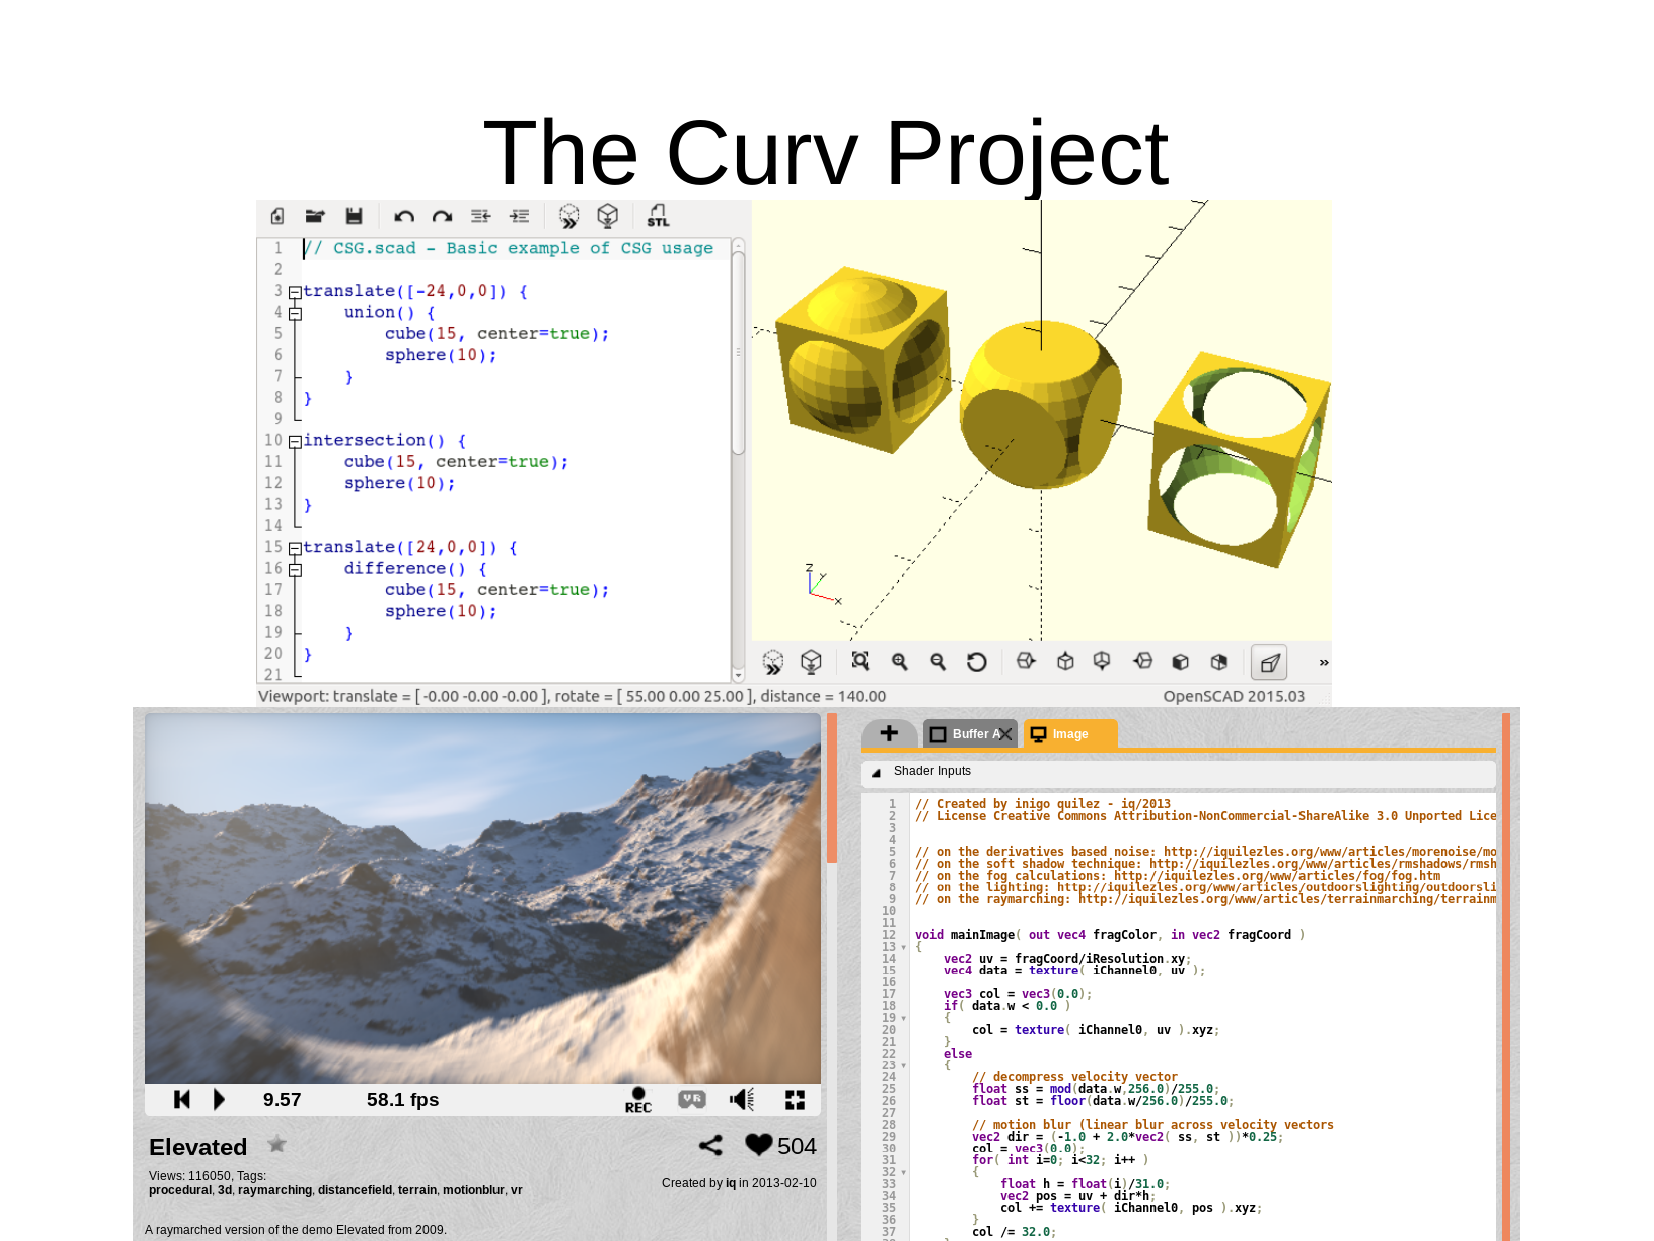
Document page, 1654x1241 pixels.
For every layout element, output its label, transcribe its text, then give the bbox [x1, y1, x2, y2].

picture [133, 200, 1520, 1241]
title The Curv Project [82, 49, 1571, 257]
